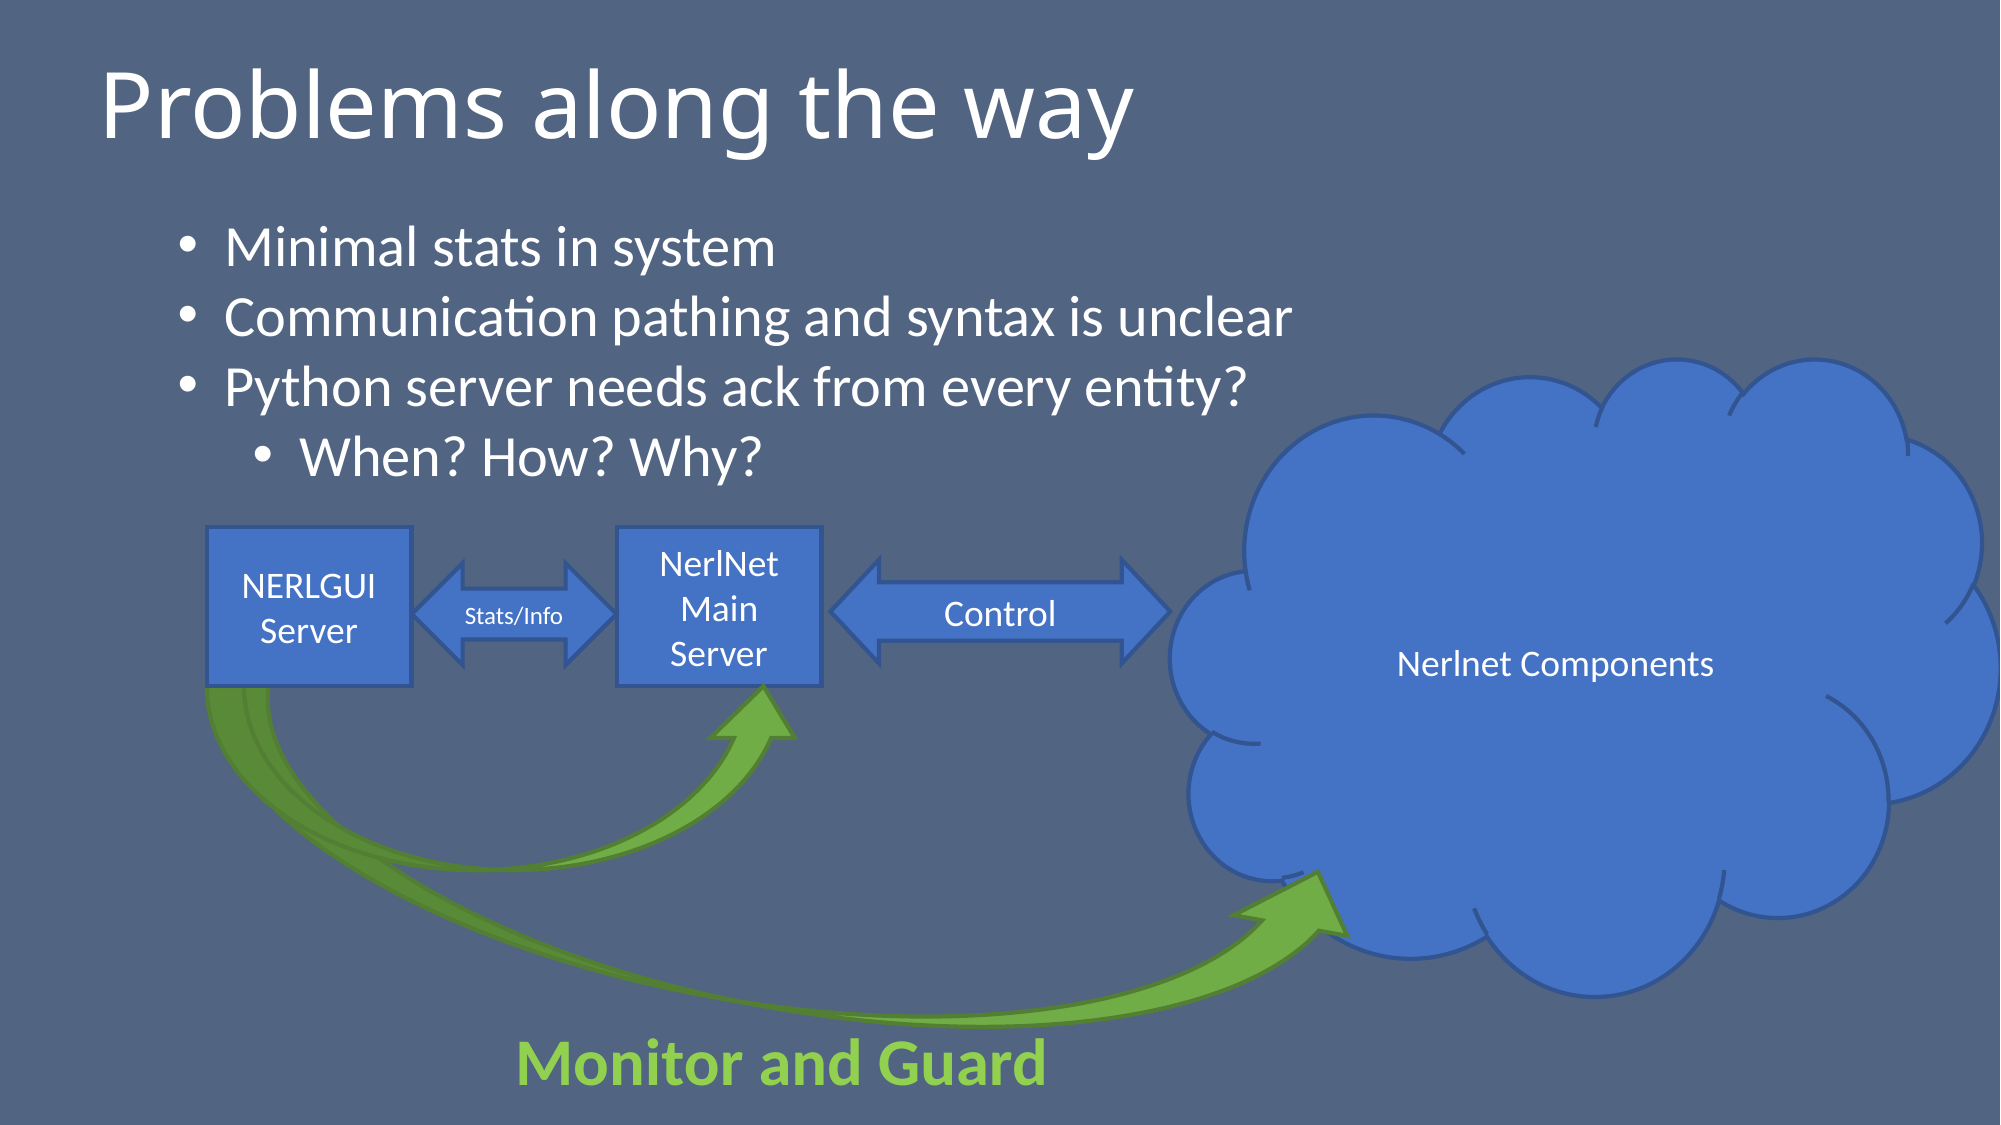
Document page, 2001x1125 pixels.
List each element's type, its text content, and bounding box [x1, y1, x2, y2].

text_box Control [830, 559, 1171, 664]
text_box NerlNet Main Server [616, 527, 822, 686]
text_box Monitor and Guard [500, 1011, 1629, 1107]
text_box Stats/Info [412, 563, 617, 666]
text_box Minimal stats in system Communication pathing and syntax is unclear Python server needs ack from every entity? When? How? Why? [162, 201, 1310, 496]
text_box Problems along the way [84, 31, 1810, 186]
text_box Nerlnet Components [1169, 359, 2000, 998]
text_box [206, 686, 815, 1011]
text_box NERLGUI Server [206, 527, 412, 686]
text_box [1028, 871, 1348, 1011]
